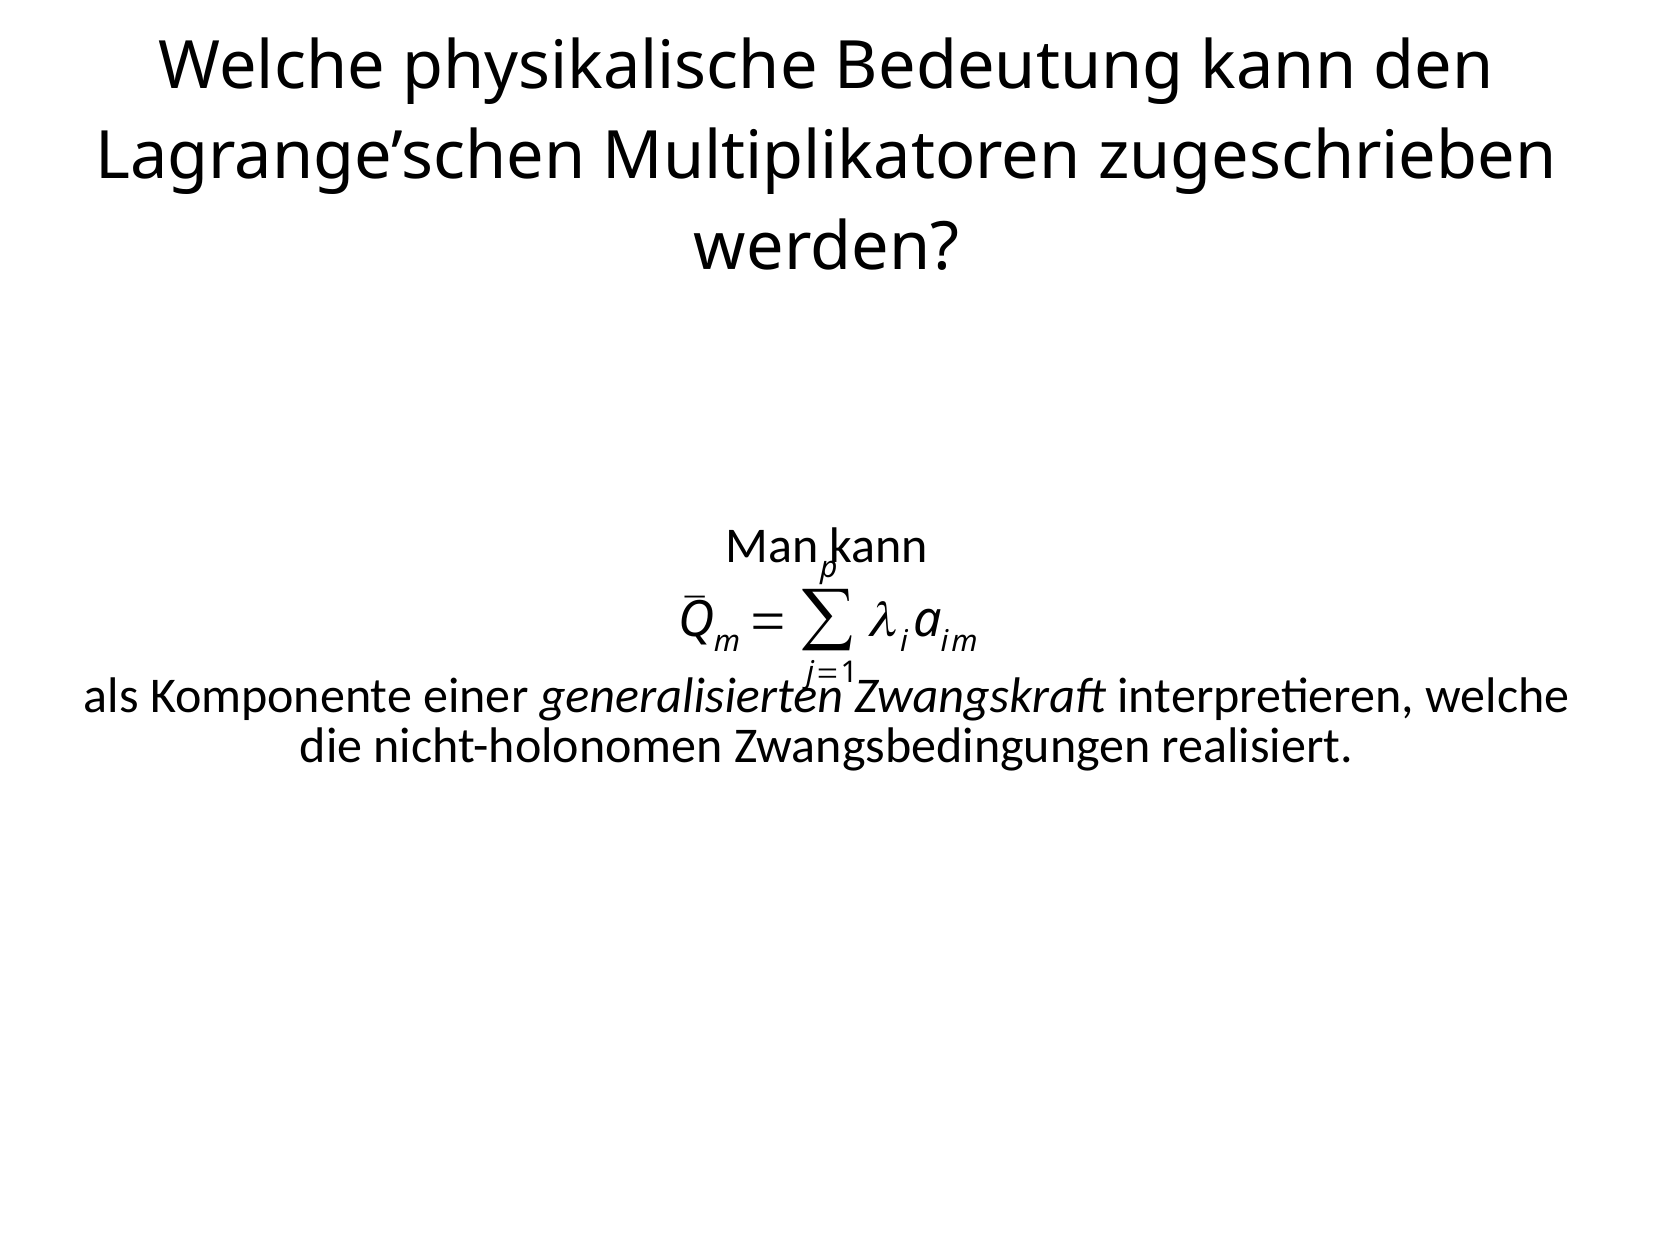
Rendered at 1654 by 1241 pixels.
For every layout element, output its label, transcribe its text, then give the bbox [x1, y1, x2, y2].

title Welche physikalische Bedeutung kann den Lagrange’schen Multiplikatoren zugeschrieben werden? [82, 19, 1571, 287]
subtitle Man kann als Komponente einer generalisierten Zwangskraft interpretieren, welche die nicht-holonomen Zwangsbedingungen realisiert. [82, 290, 1571, 1010]
chart [671, 549, 982, 691]
